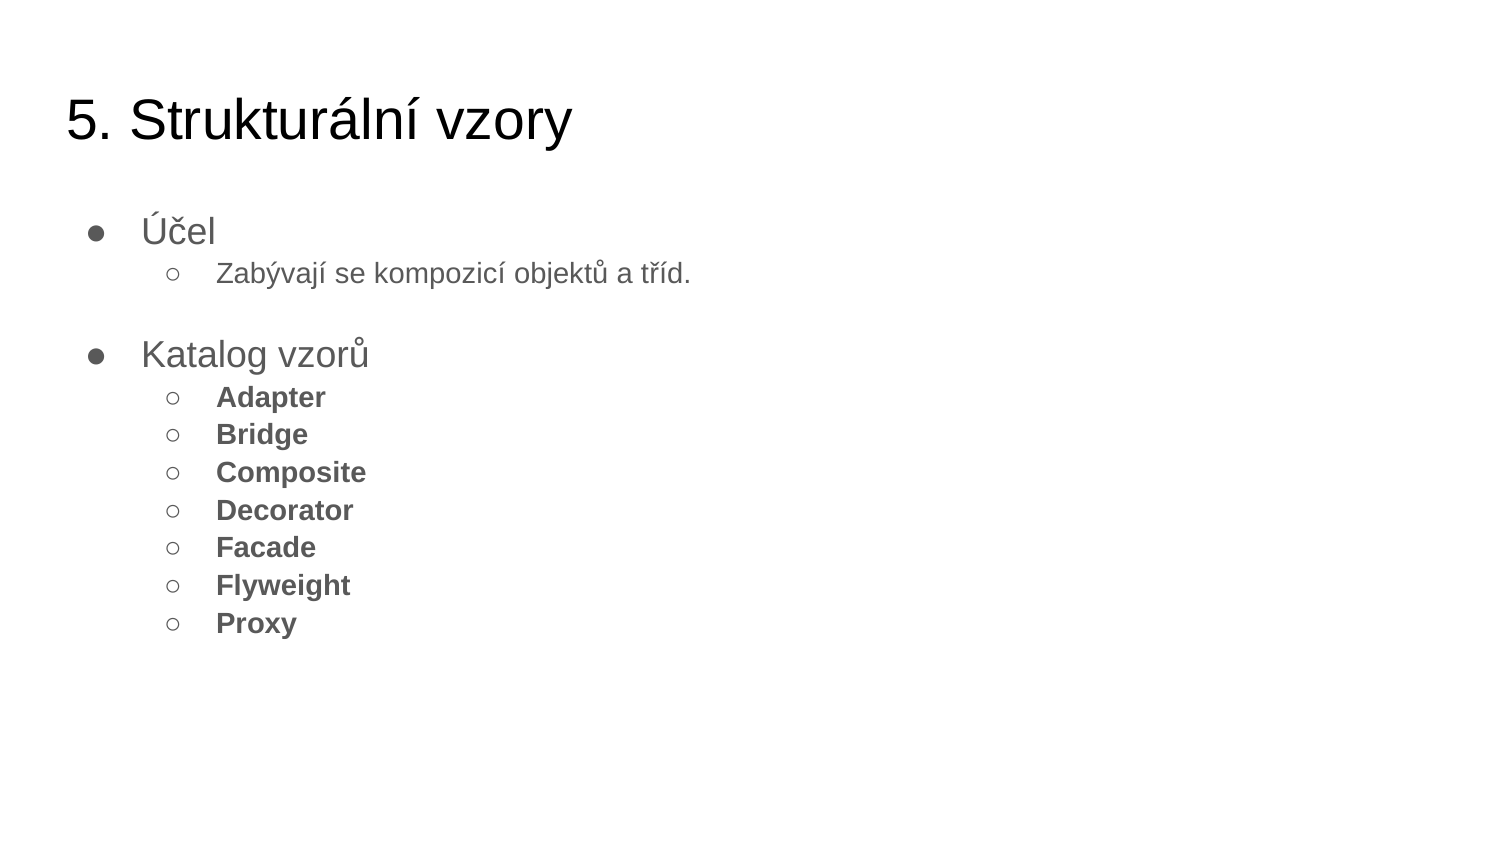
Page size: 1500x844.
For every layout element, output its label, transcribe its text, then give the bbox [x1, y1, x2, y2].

title 5. Strukturální vzory [51, 72, 1449, 167]
list Účel Zabývají se kompozicí objektů a tříd. Katalog vzorů Adapter Bridge Composite Decorator Facade Flyweight Proxy [51, 189, 1449, 750]
